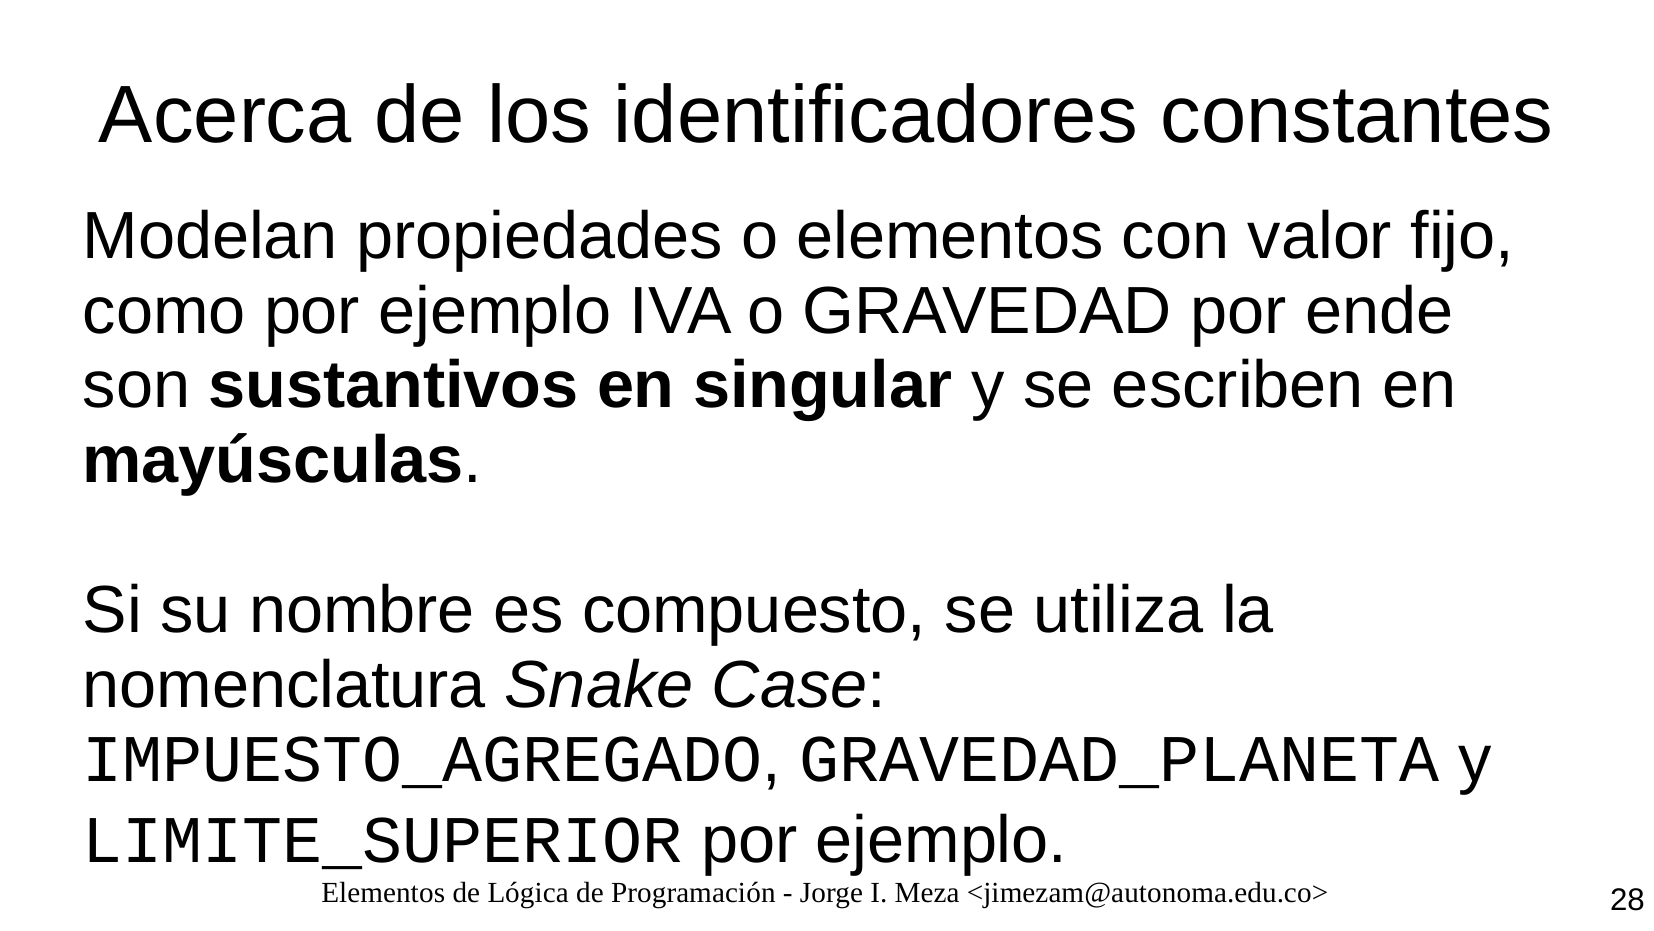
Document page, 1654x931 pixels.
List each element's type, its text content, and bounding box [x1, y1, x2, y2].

subtitle Modelan propiedades o elementos con valor fijo, como por ejemplo IVA o GRAVEDAD por ende son sustantivos en singular y se escriben en mayúsculas. Si su nombre es compuesto, se utiliza la nomenclatura Snake Case: IMPUESTO_AGREGADO, GRAVEDAD_PLANETA y LIMITE_SUPERIOR por ejemplo. [82, 197, 1571, 883]
title Acerca de los identificadores constantes [82, 37, 1571, 193]
